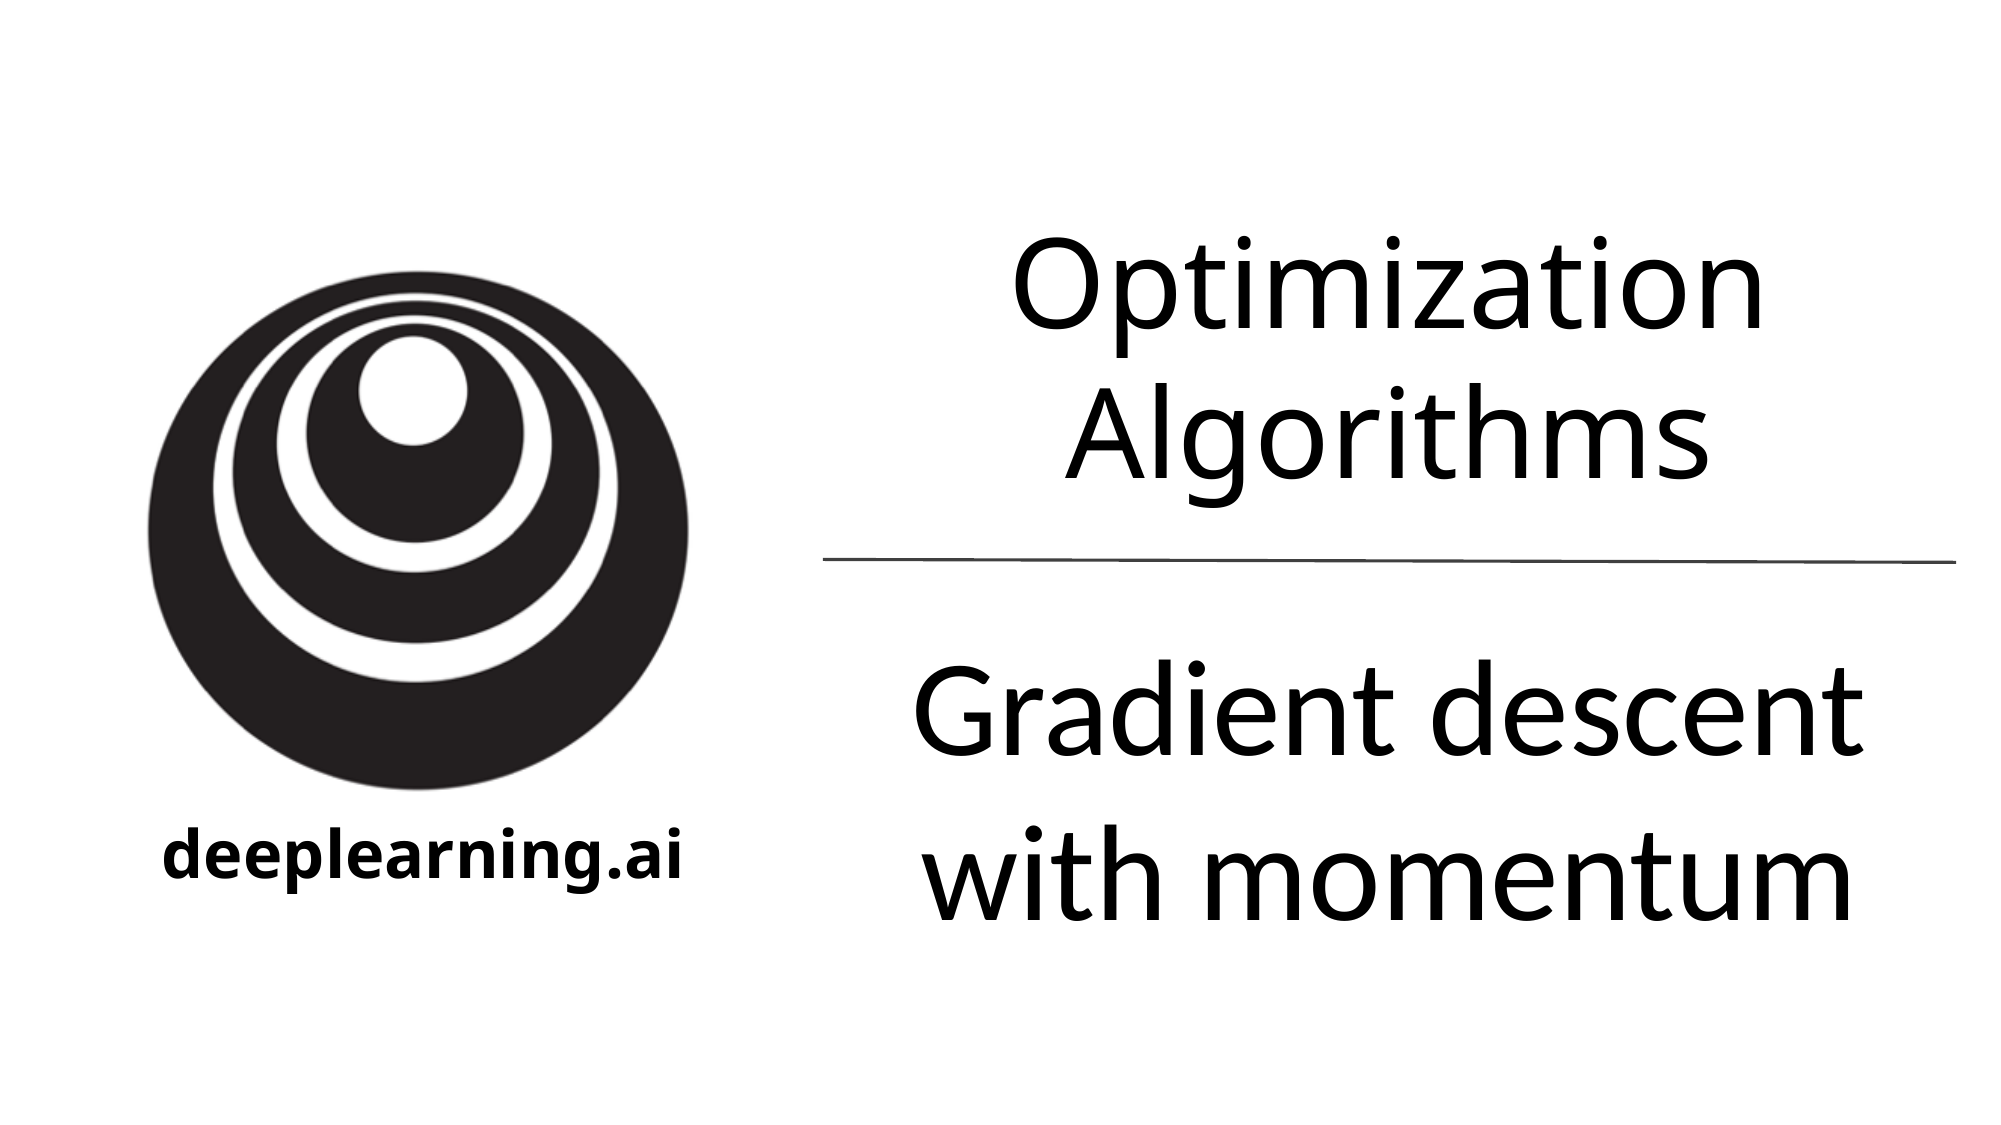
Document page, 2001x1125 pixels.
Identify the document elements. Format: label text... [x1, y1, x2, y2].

text_box deeplearning.ai [56, 768, 790, 901]
title Optimization Algorithms [929, 194, 1850, 512]
text_box Gradient descent with momentum [793, 610, 1986, 956]
picture [108, 234, 739, 768]
